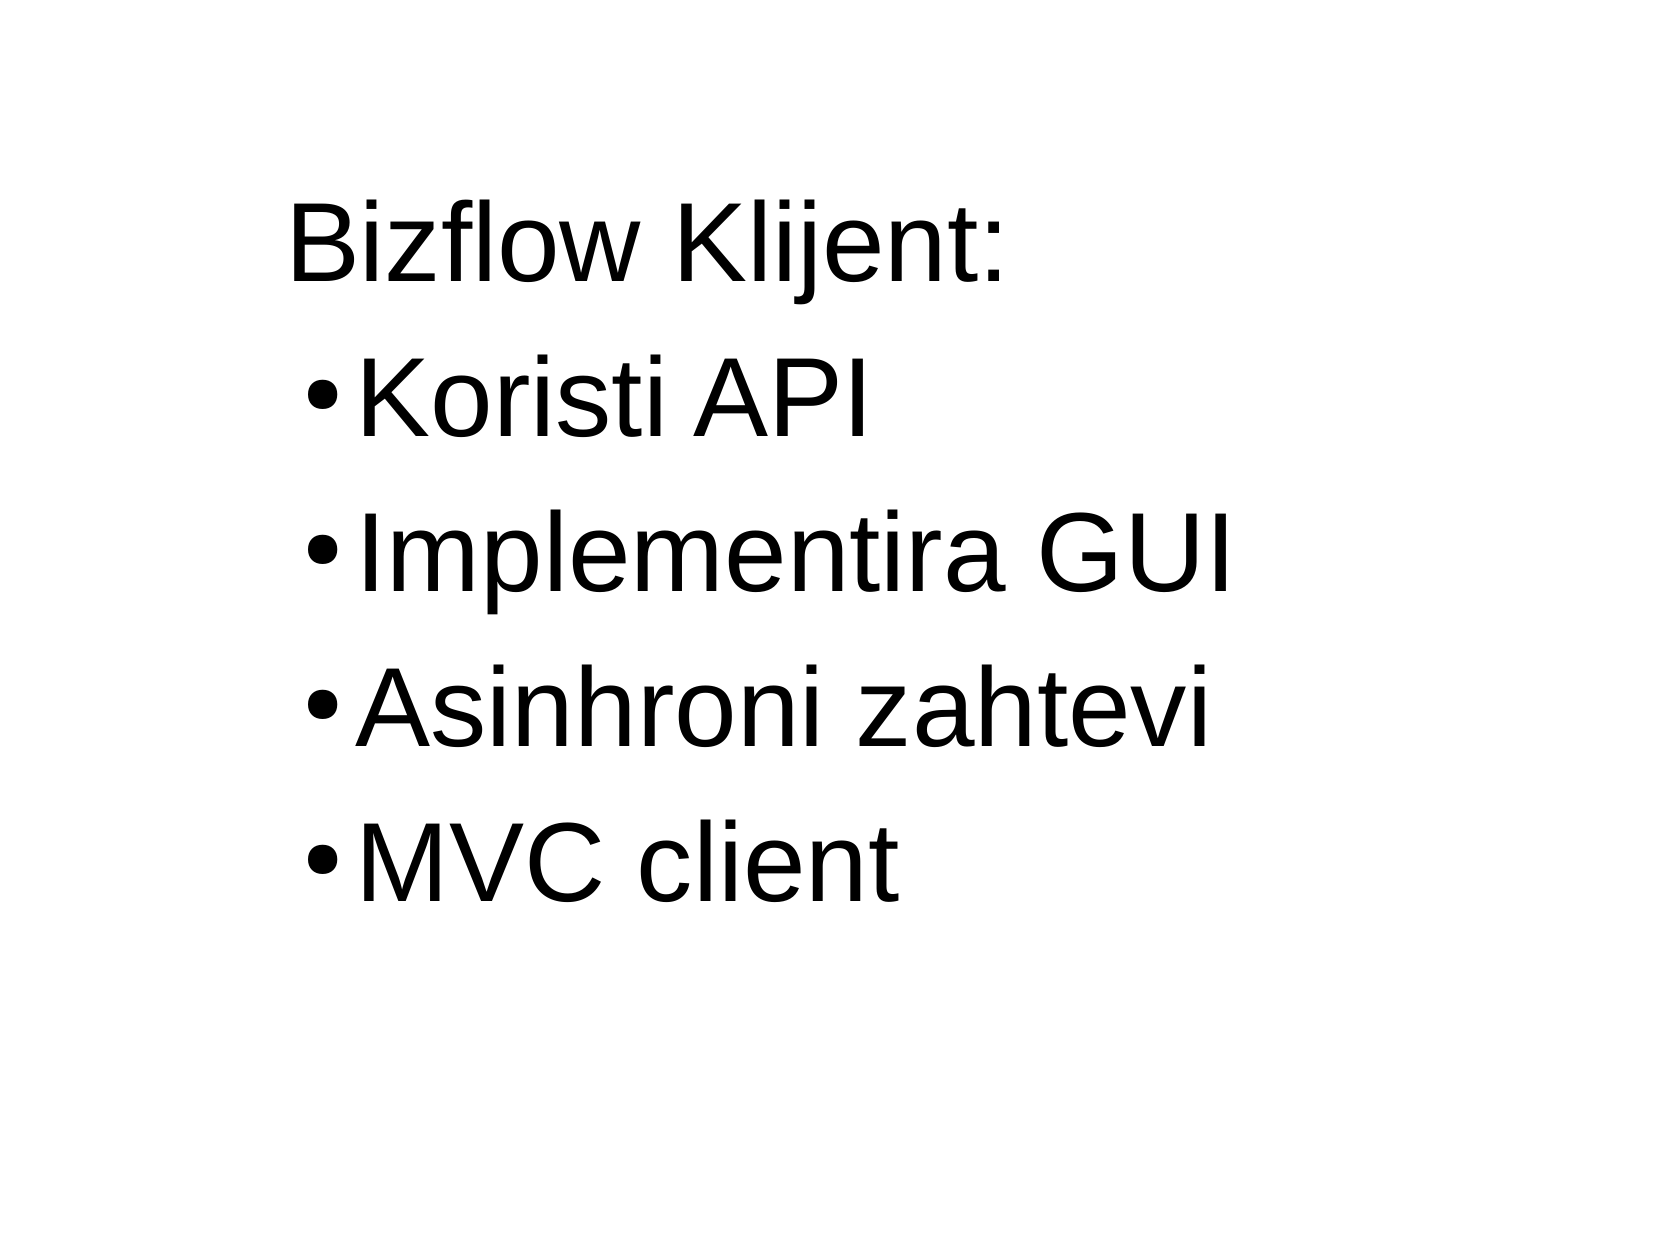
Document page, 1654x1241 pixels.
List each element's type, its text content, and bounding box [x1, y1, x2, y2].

list Bizflow Klijent: Koristi API Implementira GUI Asinhroni zahtevi MVC client [285, 180, 1336, 1010]
